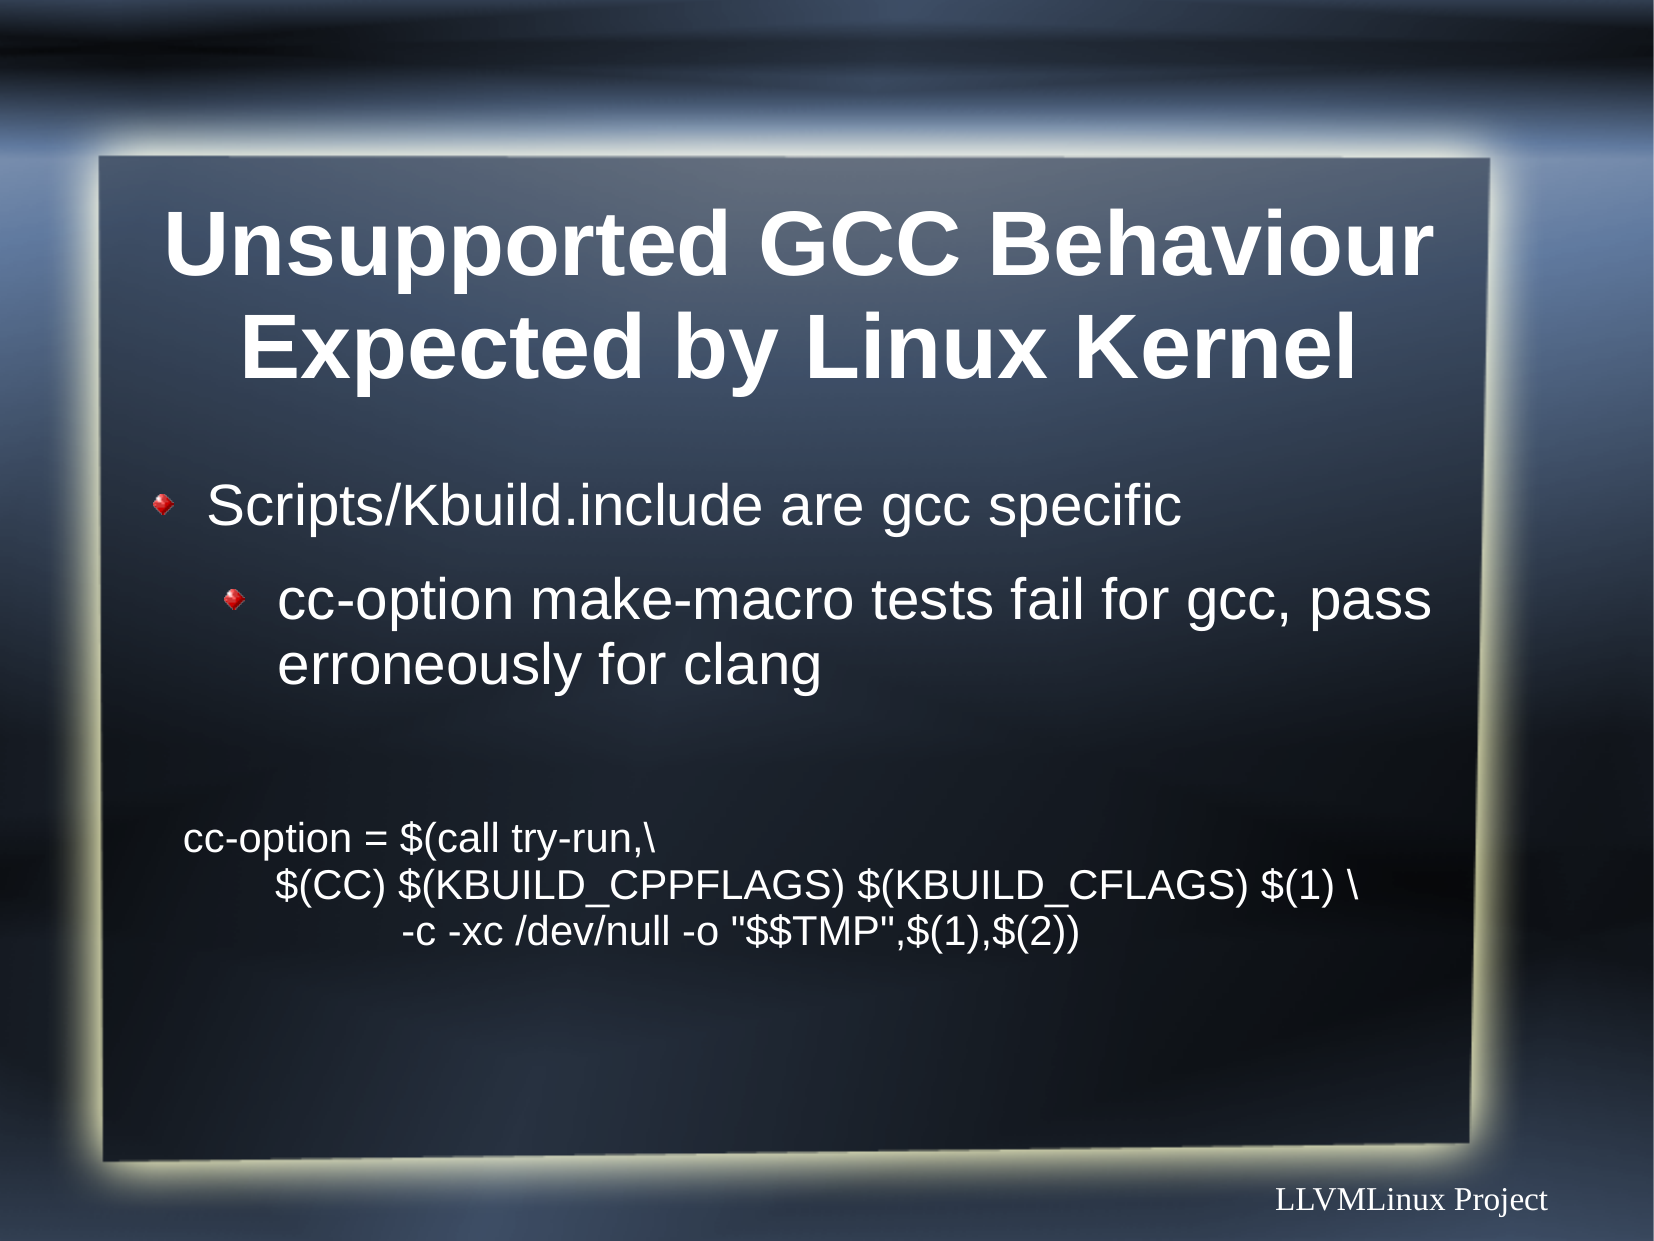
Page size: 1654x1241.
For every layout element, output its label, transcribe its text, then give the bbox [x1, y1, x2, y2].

picture [0, 0, 1654, 1241]
list Scripts/Kbuild.include are gcc specific cc-option make-macro tests fail for gcc, pass erroneously for clang cc-option = $(call try-run,\ $(CC) $(KBUILD_CPPFLAGS) $(KBUILD_CFLAGS) $(1) \ -c -xc /dev/null -o "$$TMP",$(1),$(2)) [135, 472, 1447, 1152]
title Unsupported GCC Behaviour Expected by Linux Kernel [124, 177, 1477, 414]
